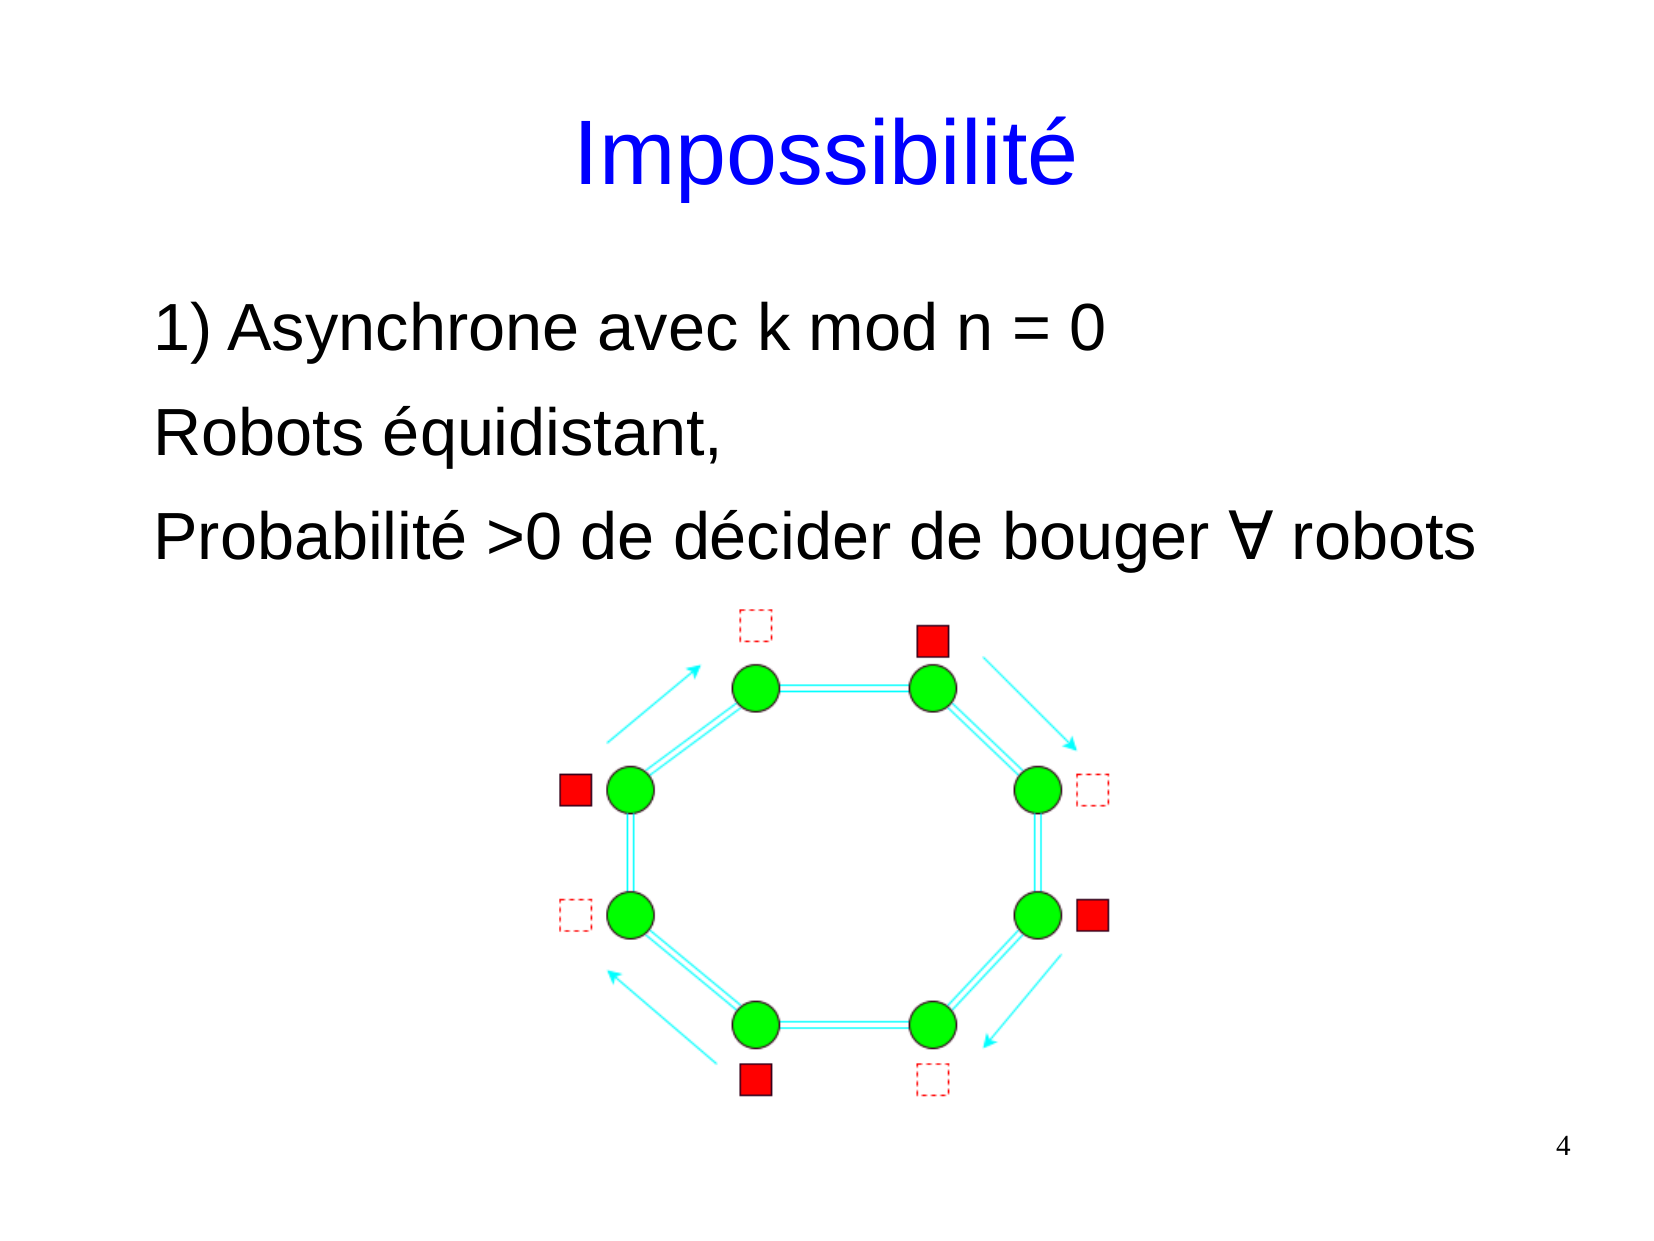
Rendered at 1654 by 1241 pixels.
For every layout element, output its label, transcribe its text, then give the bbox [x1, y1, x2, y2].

title Impossibilité [82, 49, 1571, 257]
picture [558, 608, 1111, 1098]
list 1) Asynchrone avec k mod n = 0 Robots équidistant, Probabilité >0 de décider de bouger ∀ robots [82, 290, 1538, 1010]
